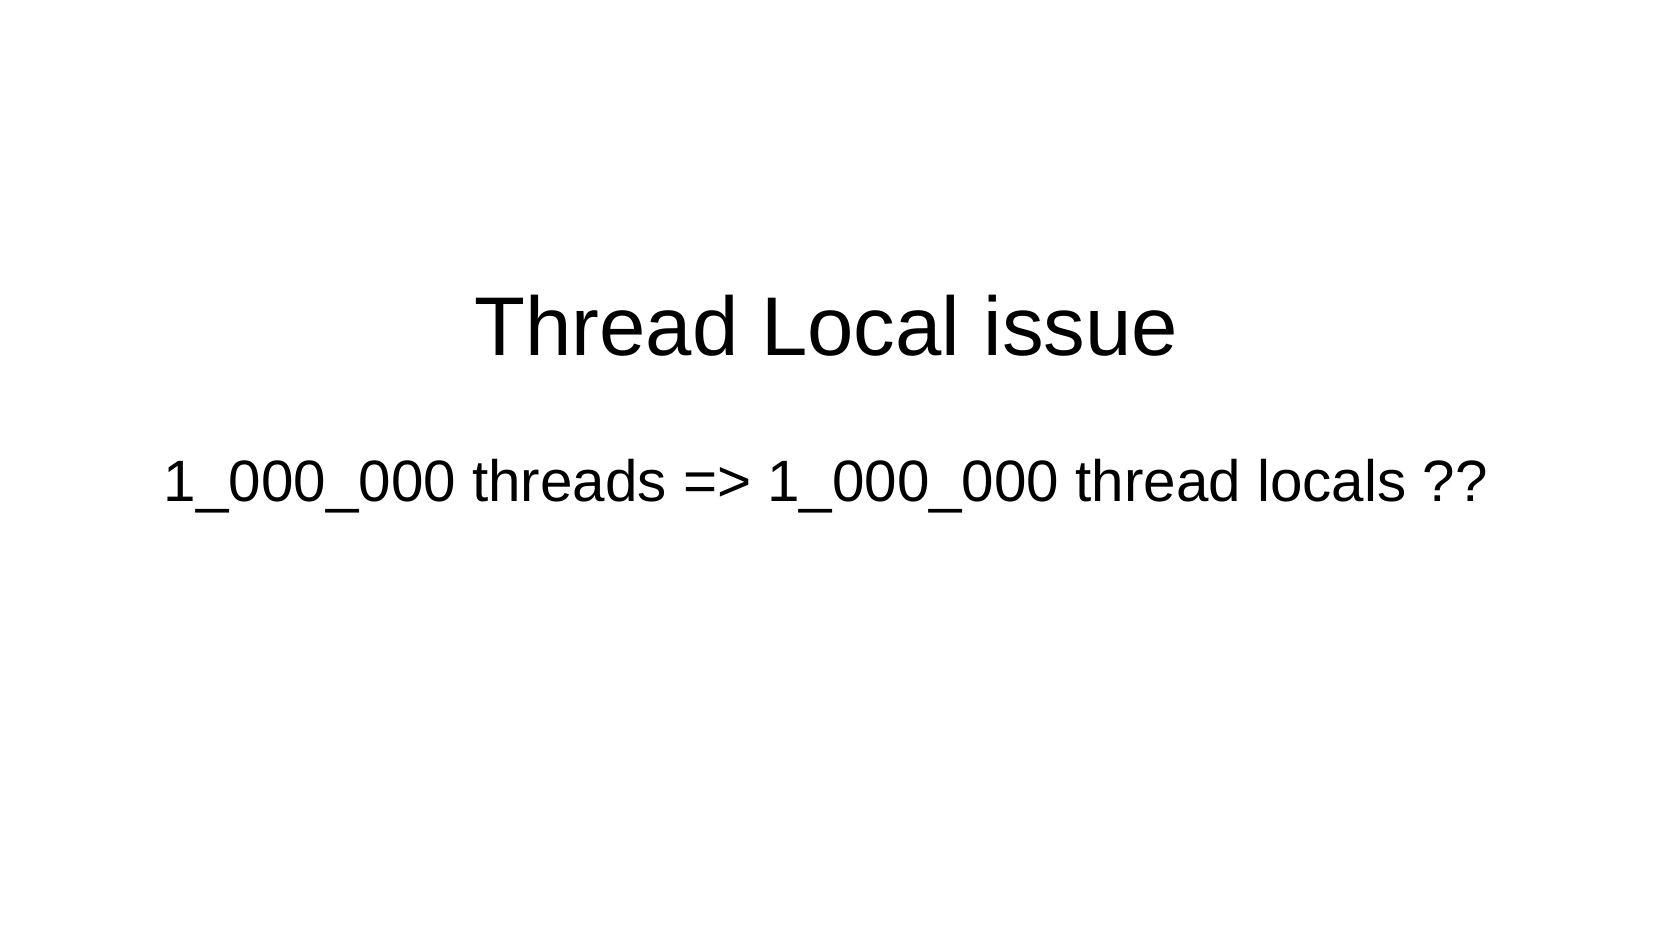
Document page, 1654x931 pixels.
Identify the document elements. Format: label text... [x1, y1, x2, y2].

subtitle Thread Local issue 1_000_000 threads => 1_000_000 thread locals ?? [82, 37, 1571, 757]
